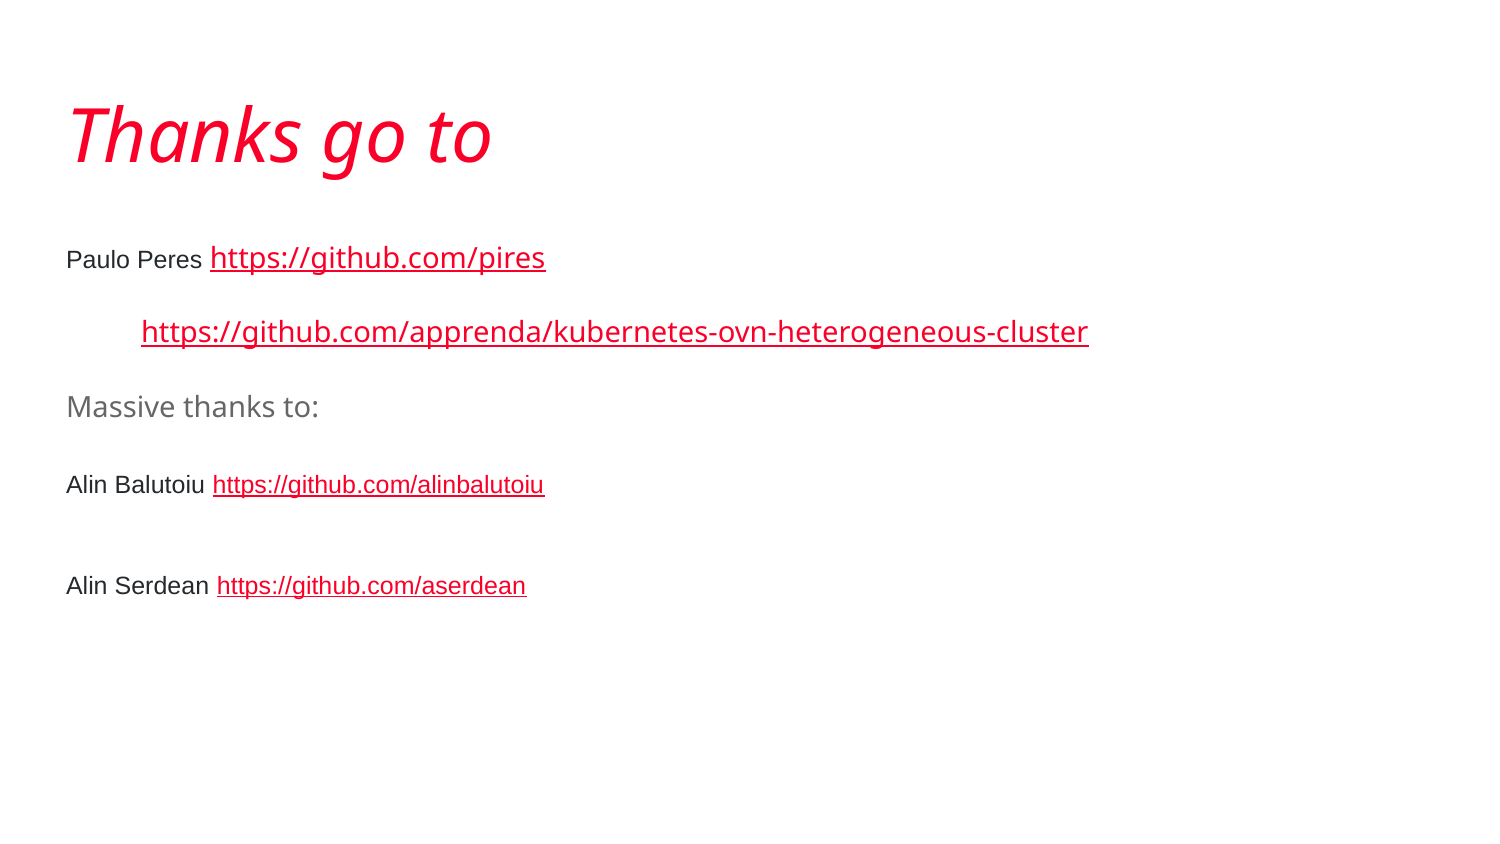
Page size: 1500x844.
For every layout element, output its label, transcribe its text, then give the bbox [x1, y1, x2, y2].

title Thanks go to [51, 72, 1449, 167]
list Paulo Peres https://github.com/pires https://github.com/apprenda/kubernetes-ovn-heterogeneous-cluster Massive thanks to: Alin Balutoiu https://github.com/alinbalutoiu Alin Serdean https://github.com/aserdean [51, 189, 1449, 750]
